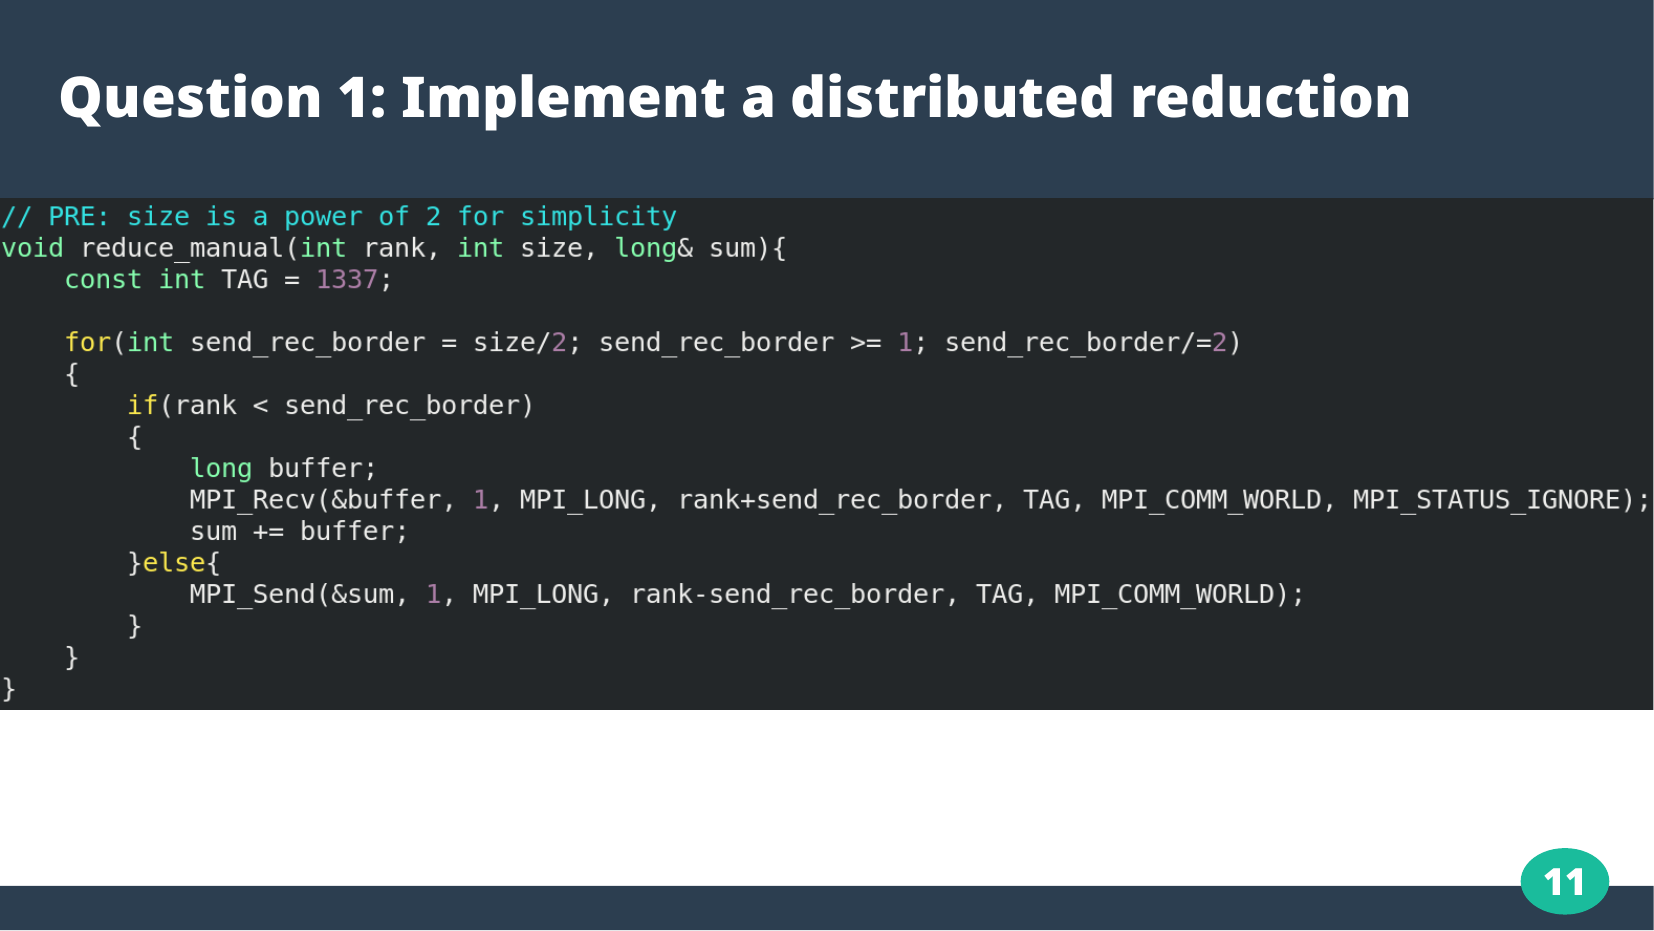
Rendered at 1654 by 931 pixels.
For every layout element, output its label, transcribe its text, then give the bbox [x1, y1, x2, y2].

title Question 1: Implement a distributed reduction [59, 37, 1595, 155]
picture [0, 198, 1654, 710]
